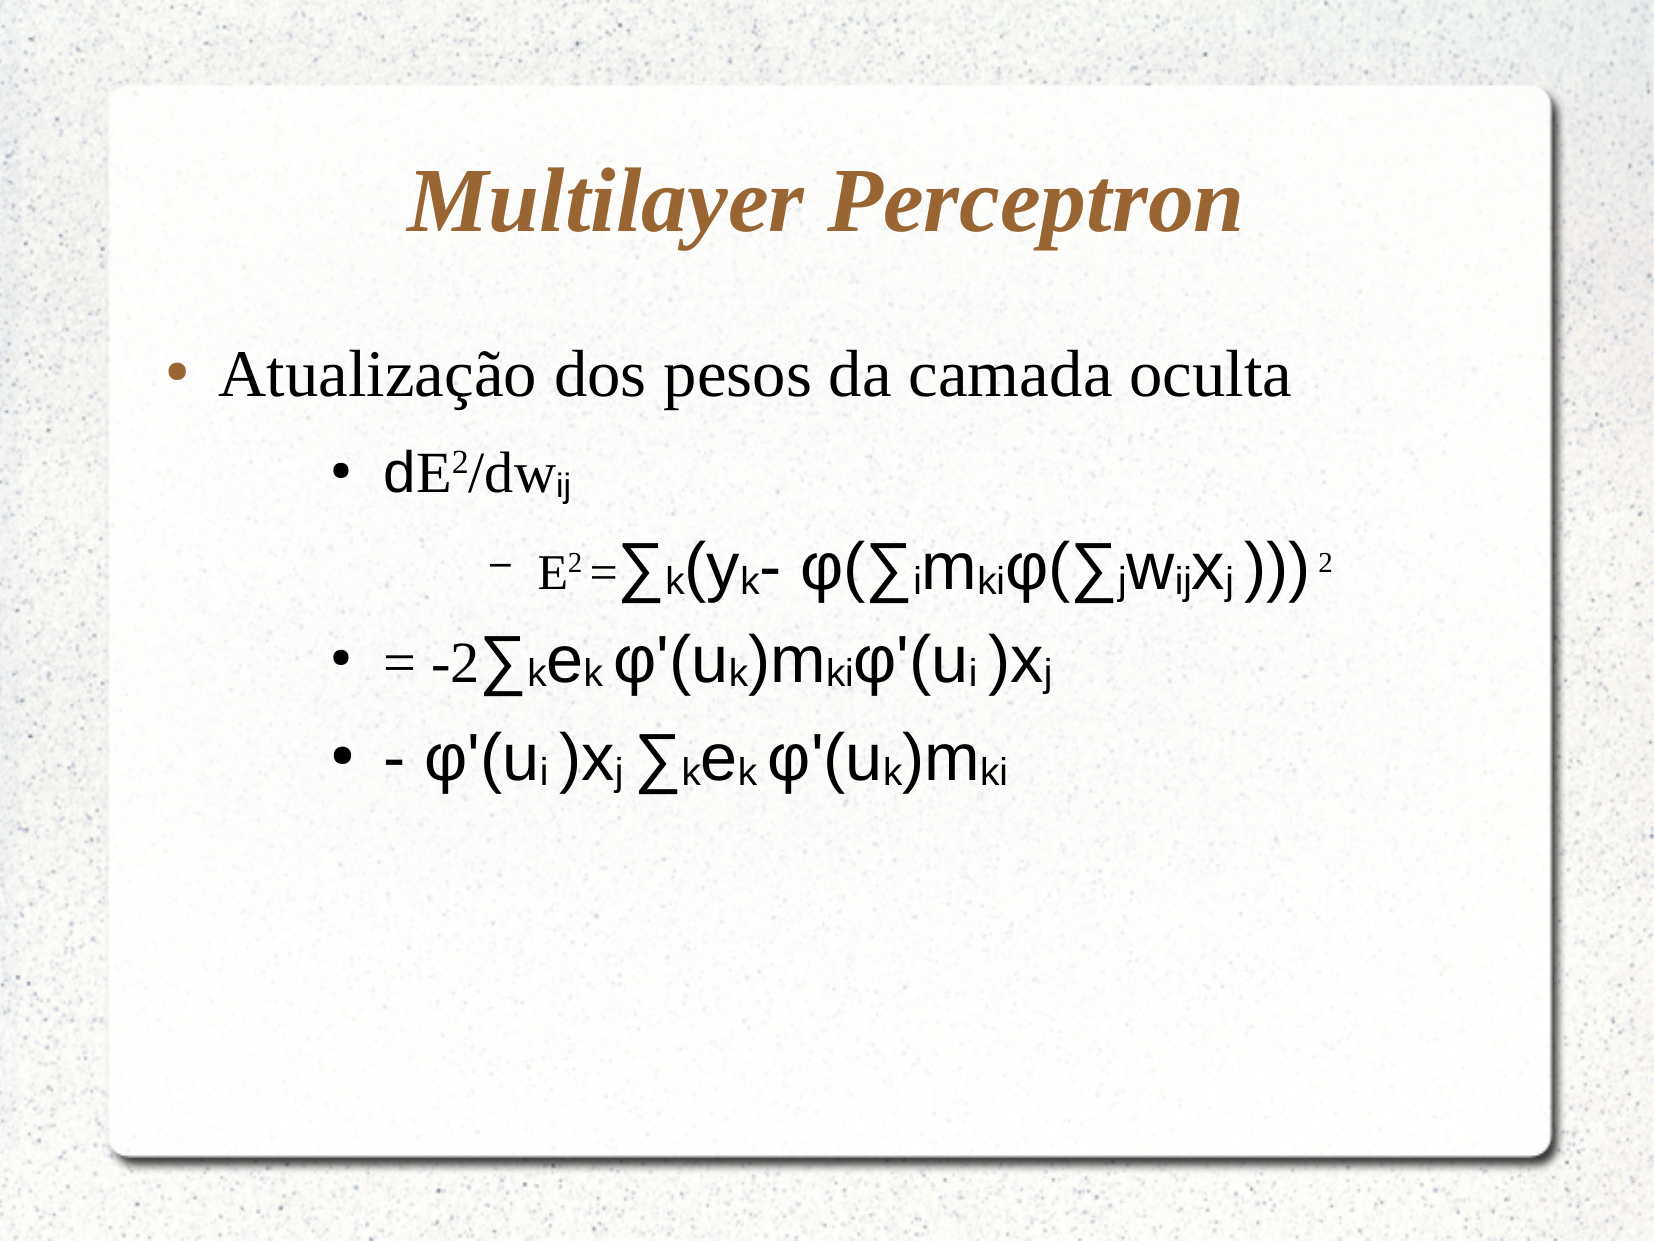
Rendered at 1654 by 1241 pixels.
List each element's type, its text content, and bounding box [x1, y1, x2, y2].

picture [0, 0, 1654, 1241]
list Atualização dos pesos da camada oculta dE2/dwij E2 =∑k(yk- φ(∑imkiφ(∑jwijxj ))) 2 = -2∑kek φ'(uk)mkiφ'(ui )xj - φ'(ui )xj ∑kek φ'(uk)mki [147, 336, 1506, 1241]
title Multilayer Perceptron [118, 96, 1536, 304]
